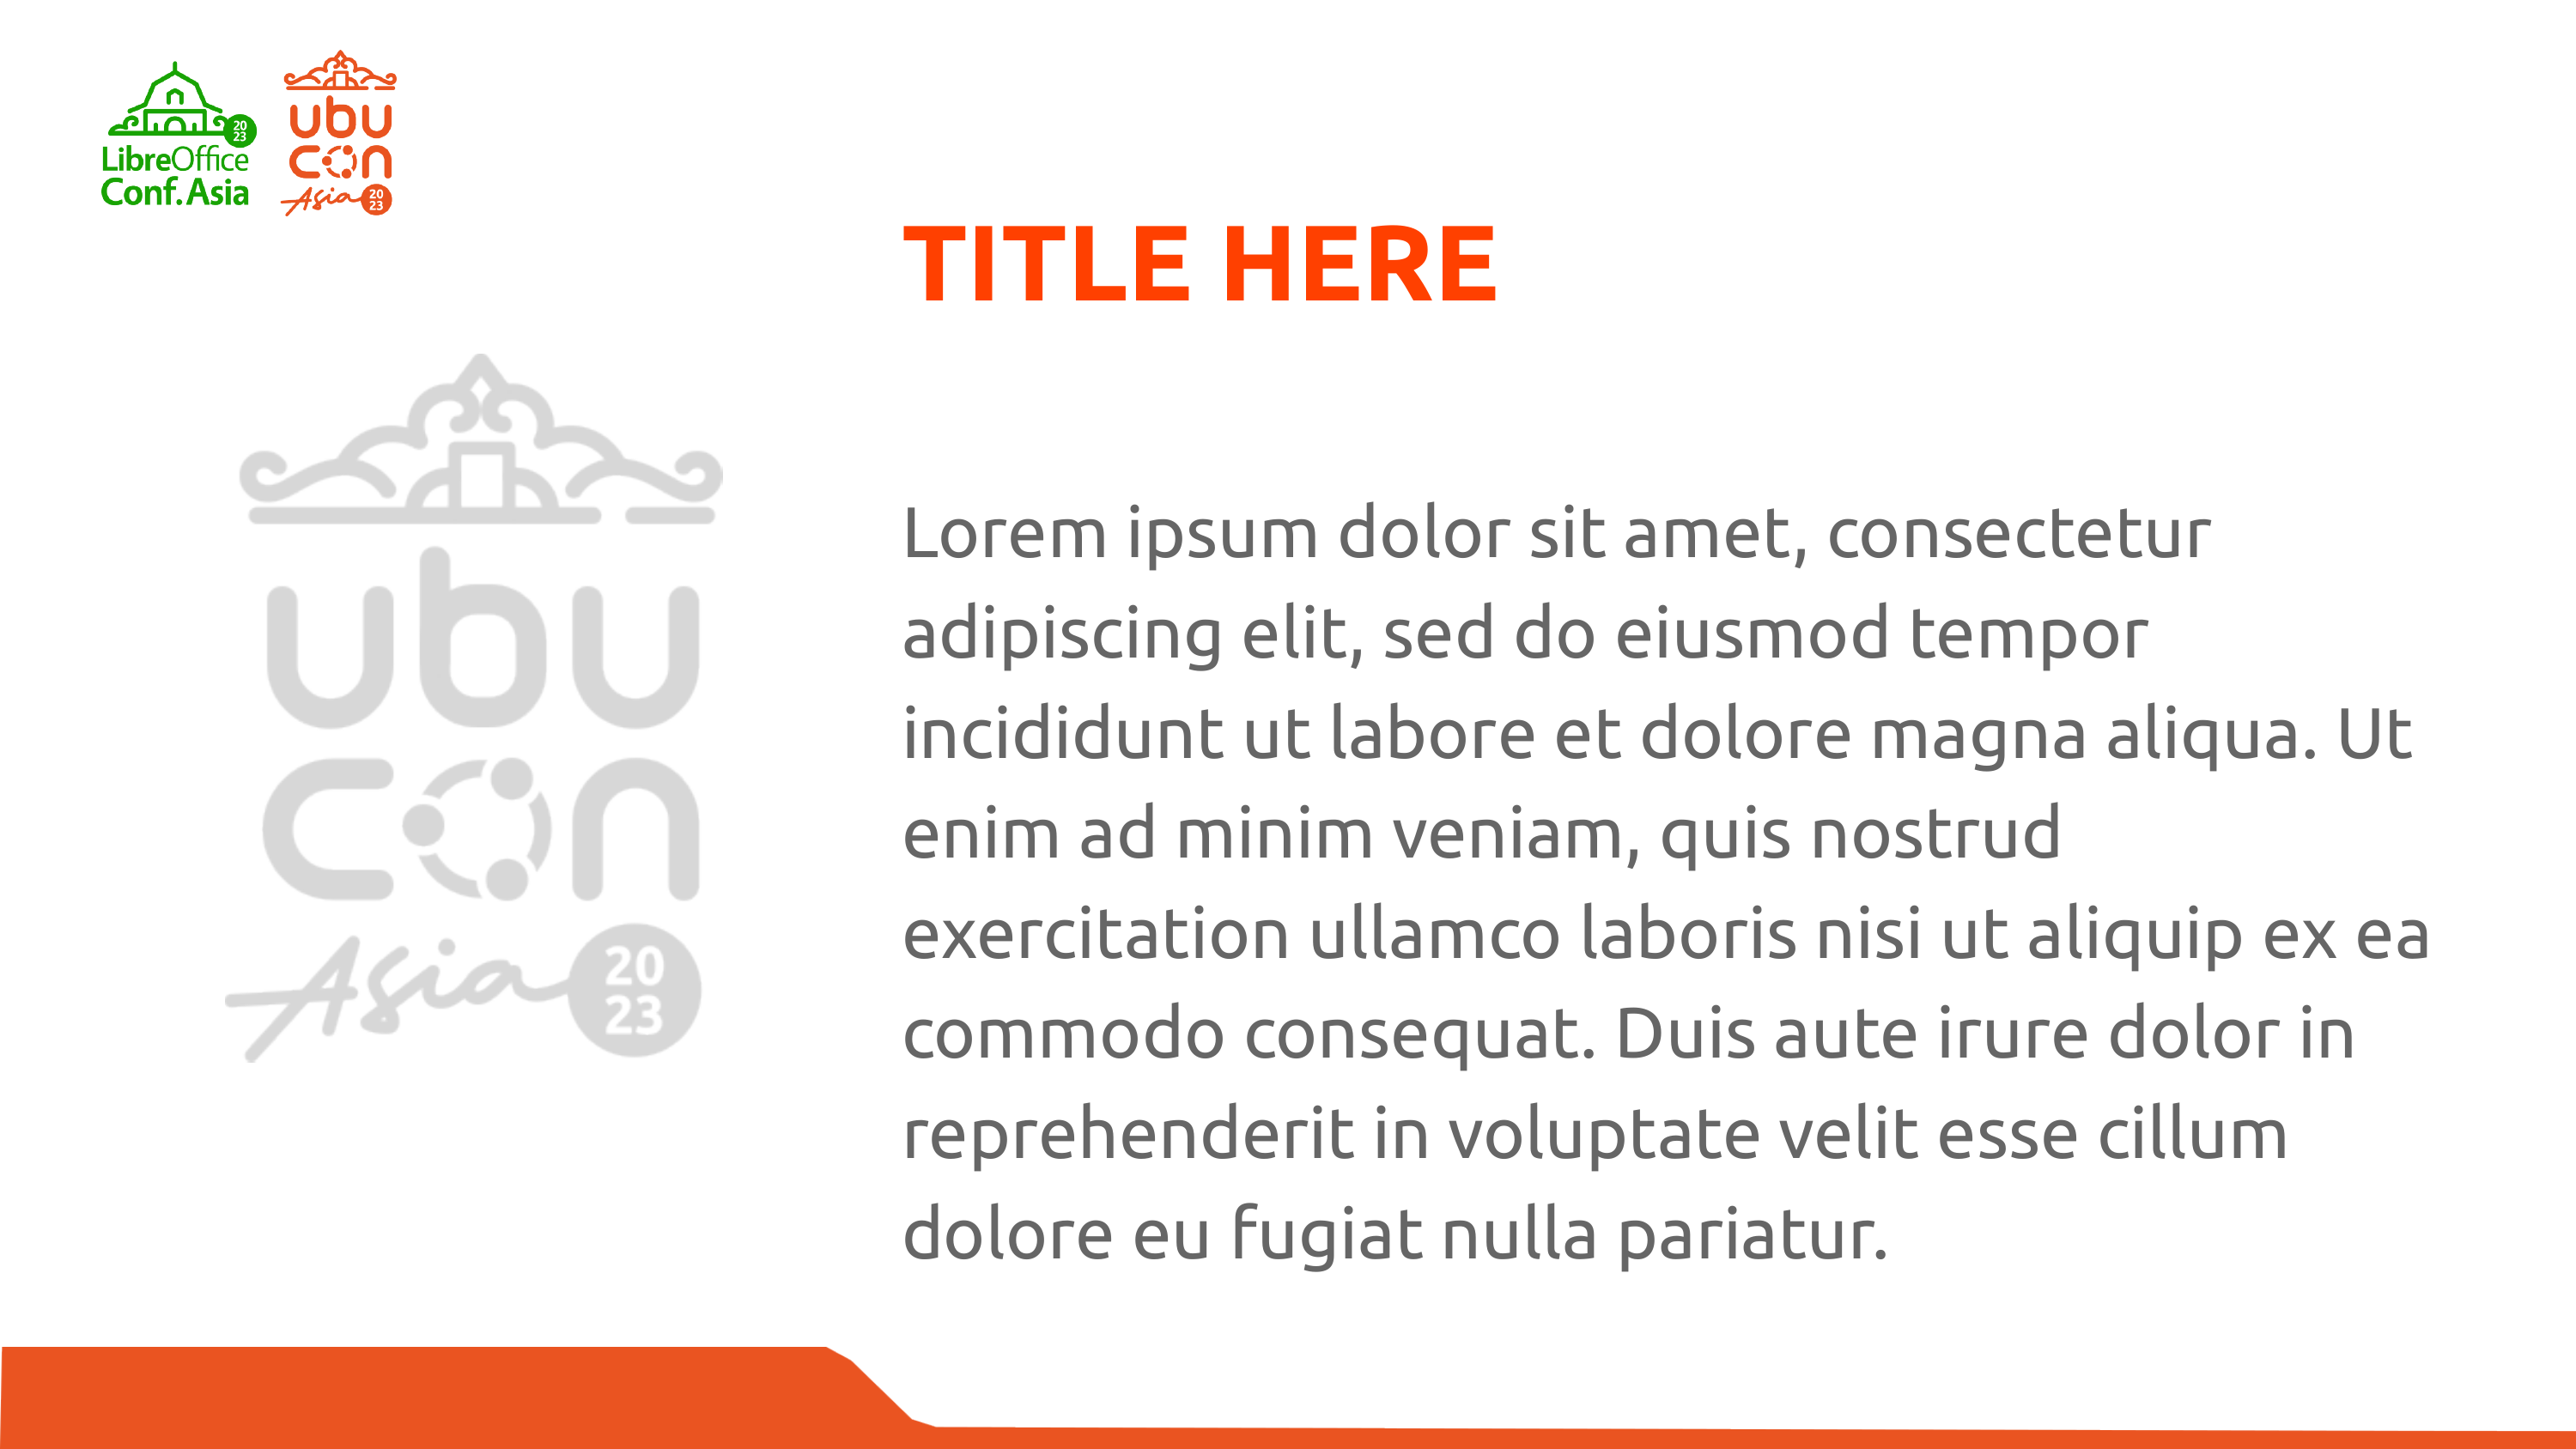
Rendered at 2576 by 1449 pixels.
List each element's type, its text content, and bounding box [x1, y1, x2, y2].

picture [0, 1347, 2576, 1449]
subtitle Lorem ipsum dolor sit amet, consectetur adipiscing elit, sed do eiusmod tempor incididunt ut labore et dolore magna aliqua. Ut enim ad minim veniam, quis nostrud exercitation ullamco laboris nisi ut aliquip ex ea commodo consequat. Duis aute irure dolor in reprehenderit in voluptate velit esse cillum dolore eu fugiat nulla pariatur. [902, 483, 2447, 1433]
text_box TITLE HERE [902, 201, 2576, 483]
picture [101, 50, 397, 216]
